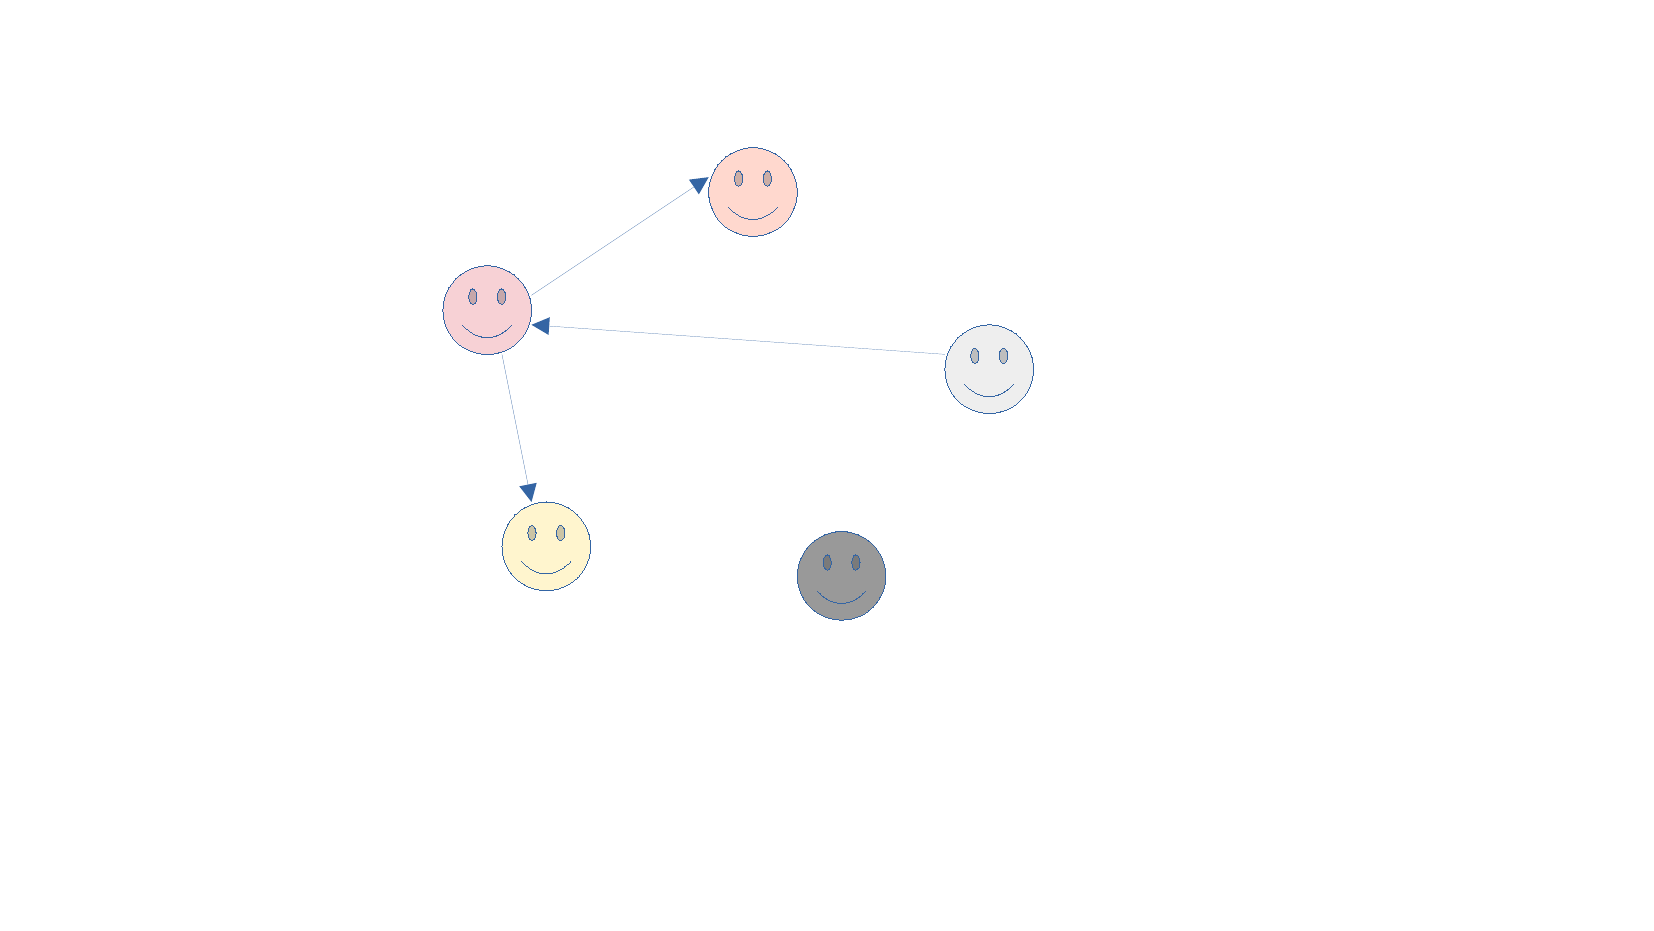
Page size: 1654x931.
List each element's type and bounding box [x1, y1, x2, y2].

text_box [944, 324, 1034, 414]
text_box [442, 265, 532, 355]
text_box [708, 147, 798, 237]
text_box [797, 531, 886, 621]
text_box [501, 501, 591, 591]
